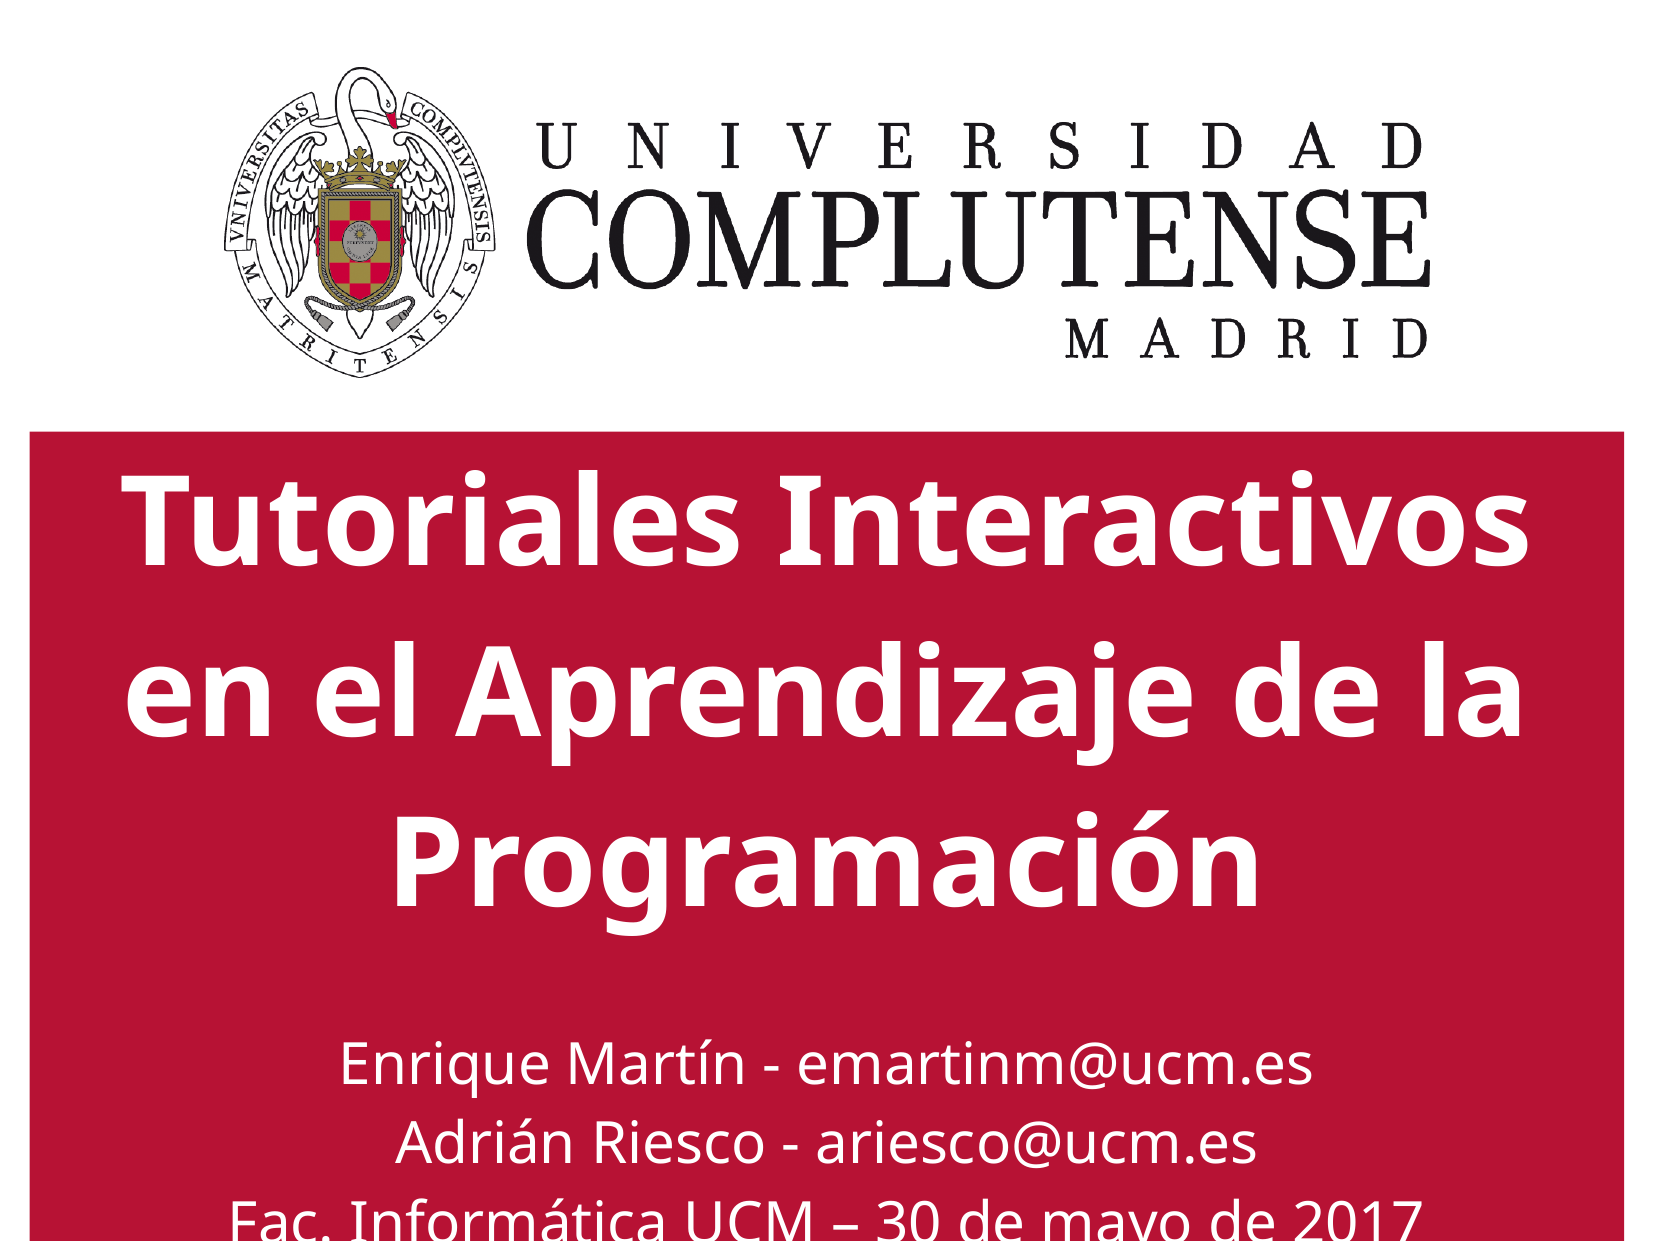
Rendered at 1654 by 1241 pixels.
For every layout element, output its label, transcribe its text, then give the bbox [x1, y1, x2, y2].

subtitle Tutoriales Interactivos en el Aprendizaje de la Programación Enrique Martín - emartinm@ucm.es Adrián Riesco - ariesco@ucm.es Fac. Informática UCM – 30 de mayo de 2017 [29, 484, 1625, 1208]
picture [224, 67, 1430, 378]
